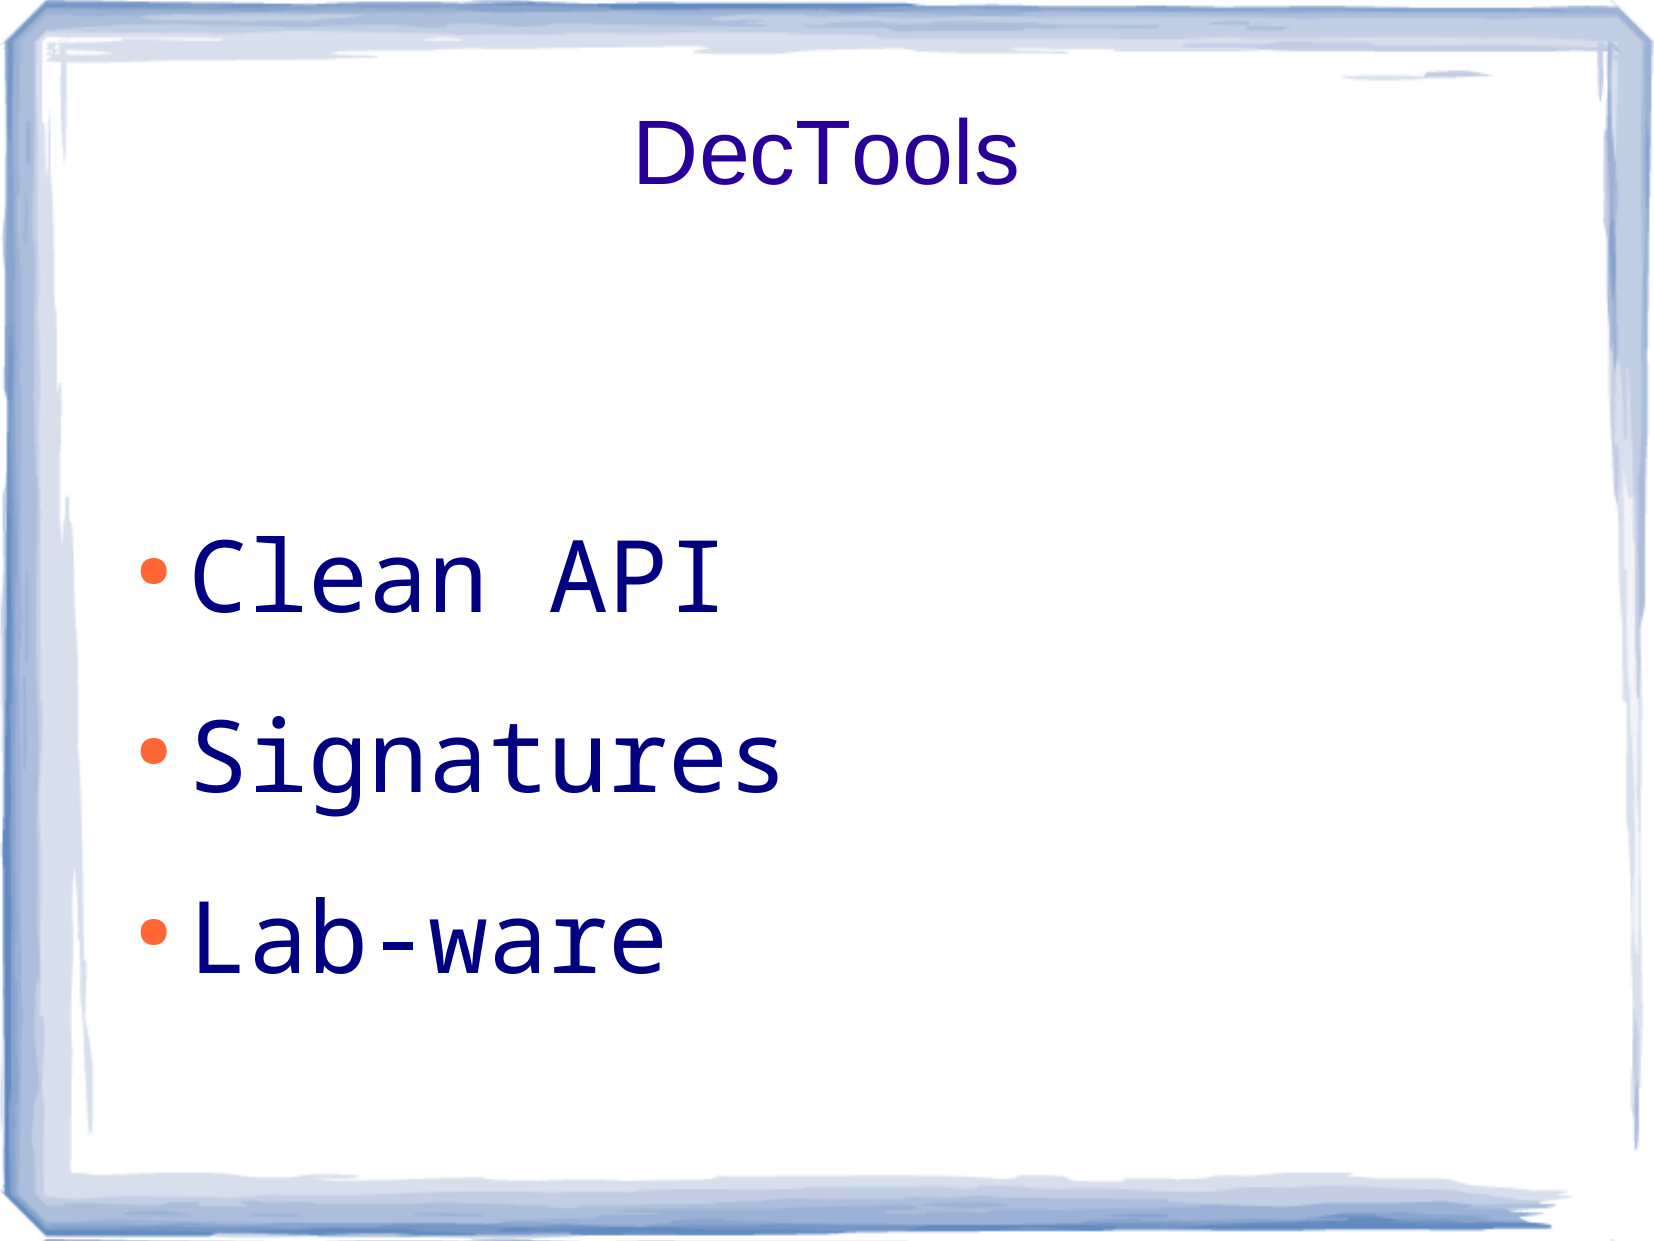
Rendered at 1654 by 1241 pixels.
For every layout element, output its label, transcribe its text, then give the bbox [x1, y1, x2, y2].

title DecTools [82, 49, 1571, 257]
picture [0, 0, 1654, 1241]
list Clean API Signatures Lab-ware [118, 324, 827, 1241]
